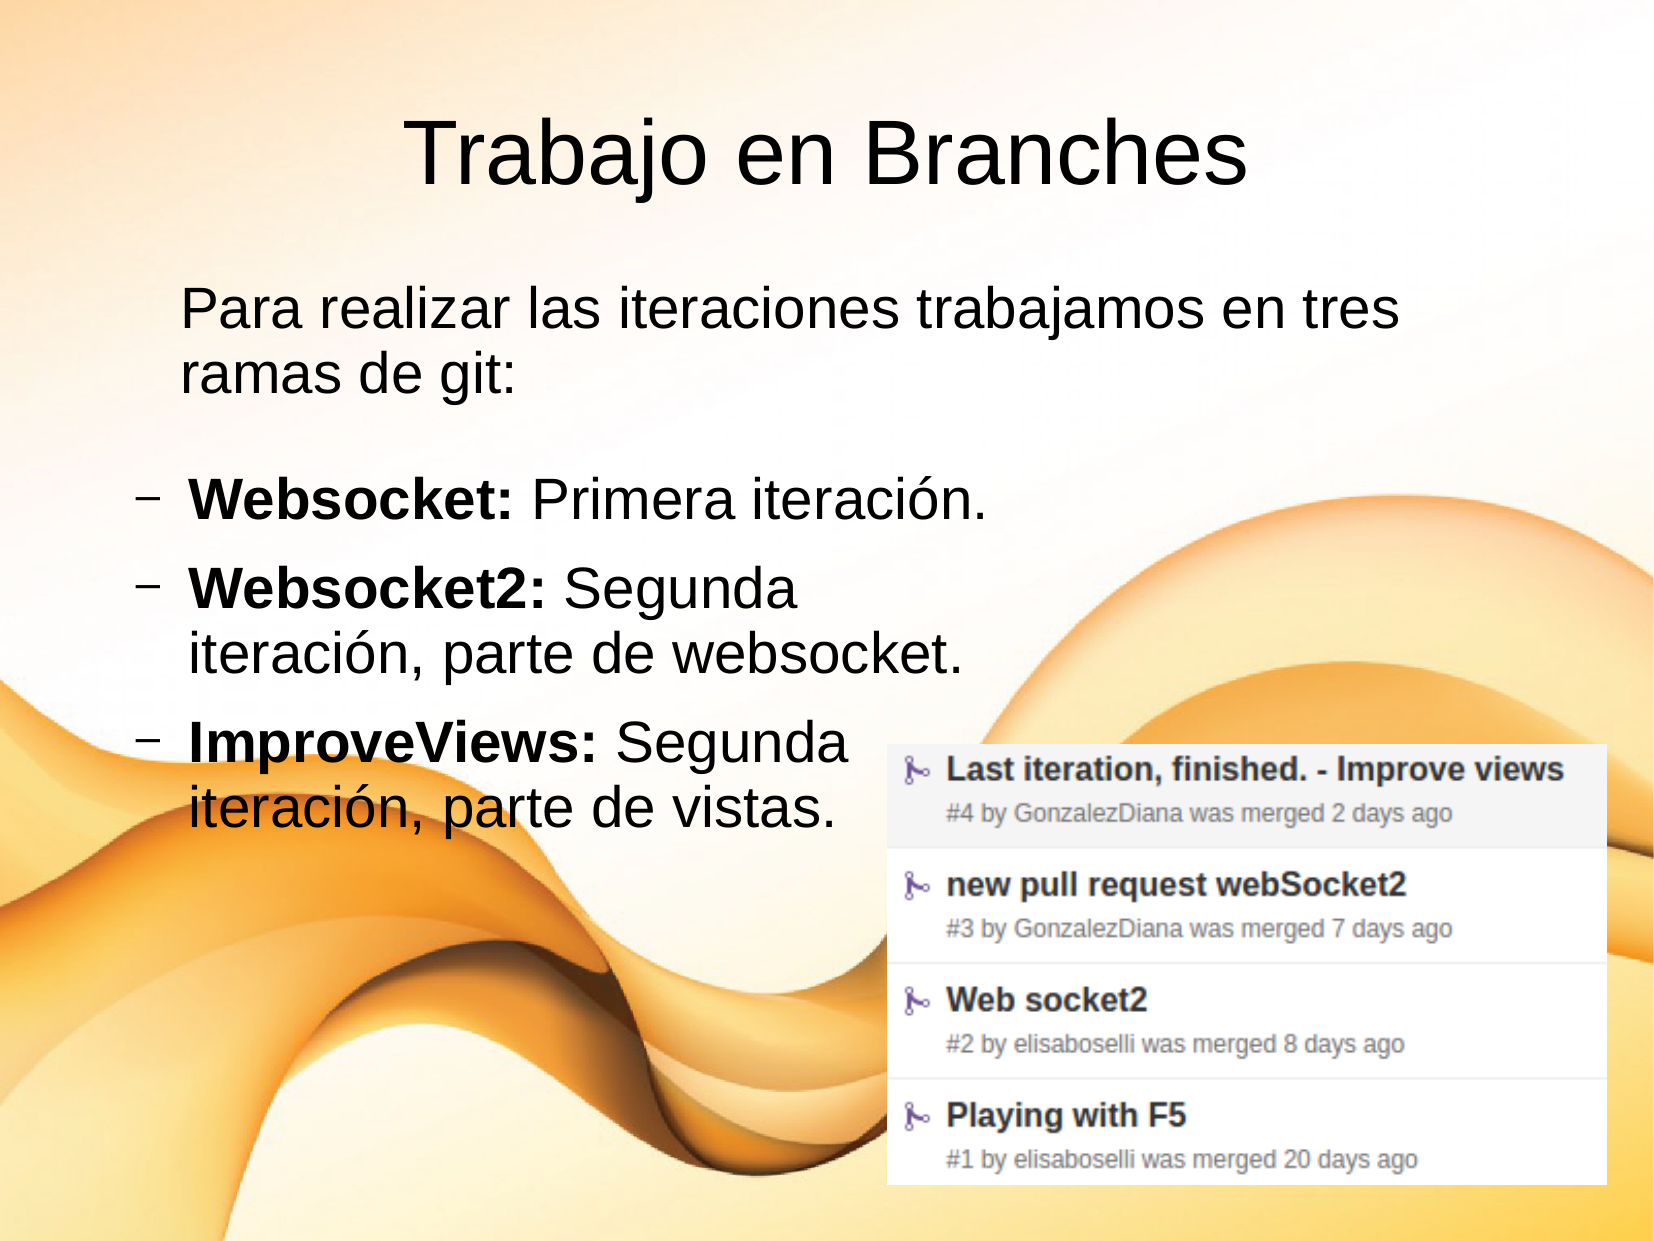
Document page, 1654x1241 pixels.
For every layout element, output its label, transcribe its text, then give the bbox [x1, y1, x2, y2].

picture [0, 0, 1654, 1241]
text_box Para realizar las iteraciones trabajamos en tres ramas de git: [129, 268, 1547, 414]
title Trabajo en Branches [82, 49, 1571, 257]
list Websocket: Primera iteración. Websocket2: Segunda iteración, parte de websocket. ImproveViews: Segunda iteración, parte de vistas. [47, 467, 1040, 875]
